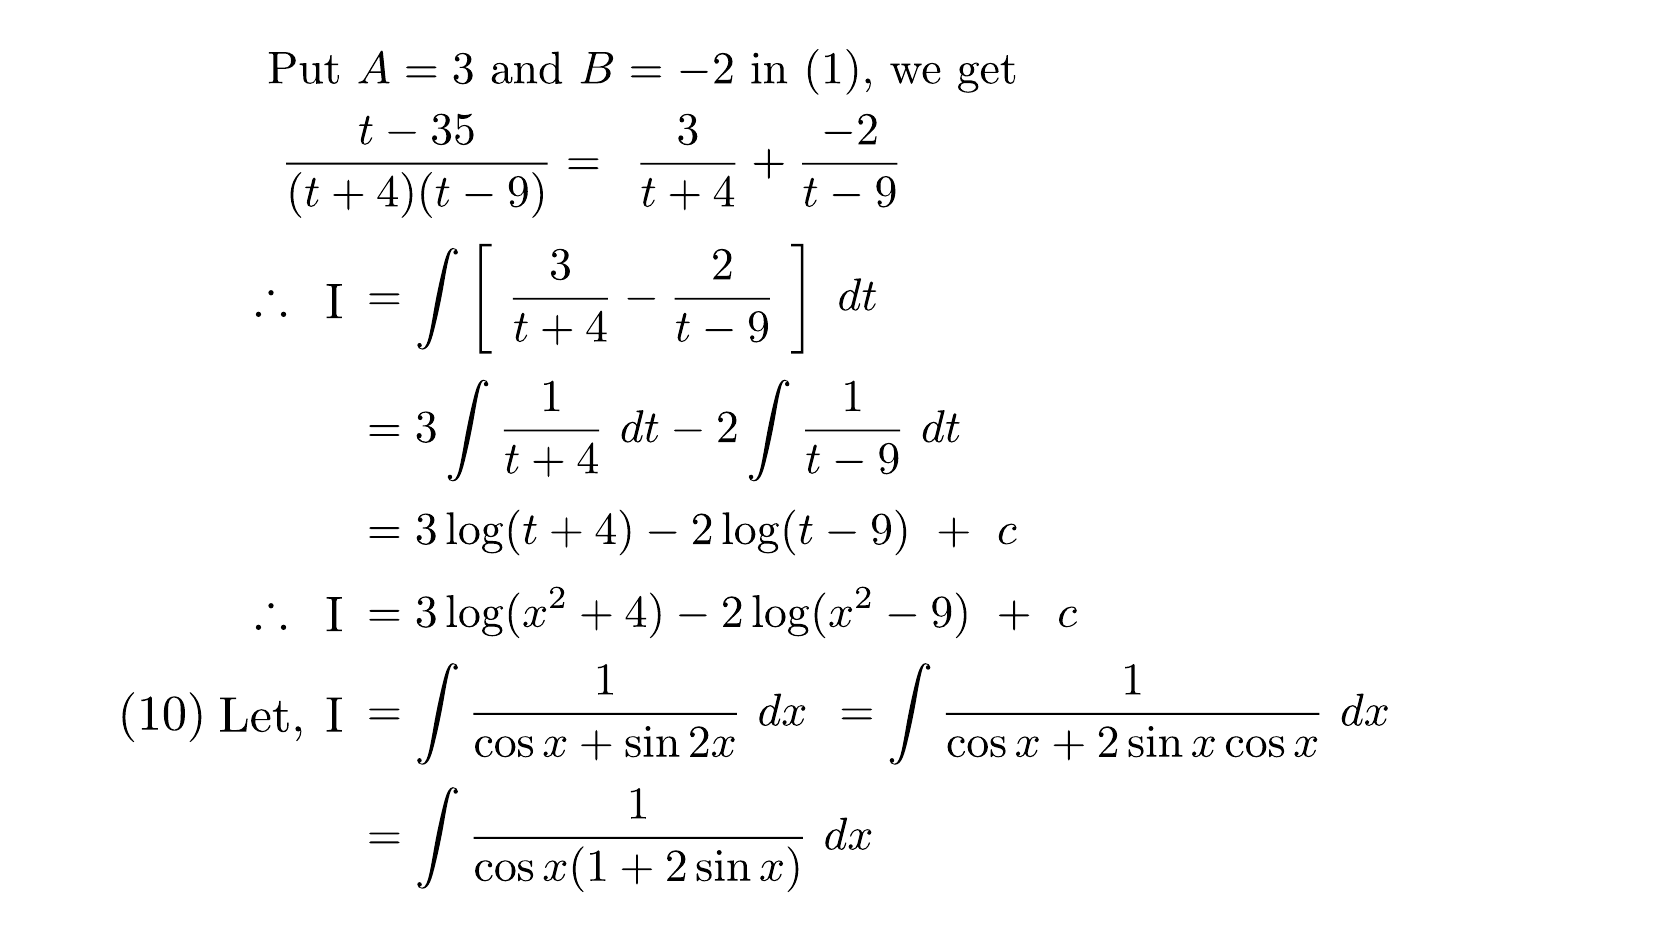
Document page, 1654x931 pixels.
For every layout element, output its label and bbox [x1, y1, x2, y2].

text_box [640, 113, 898, 211]
text_box [255, 290, 287, 318]
text_box [326, 284, 342, 319]
text_box [326, 697, 342, 732]
text_box [368, 243, 877, 354]
text_box [268, 49, 1016, 95]
text_box [368, 379, 960, 482]
text_box [368, 663, 806, 765]
title [47, 36, 1607, 898]
text_box [286, 113, 599, 218]
text_box [220, 697, 302, 742]
text_box [120, 692, 202, 743]
text_box [255, 603, 287, 631]
text_box [368, 509, 1017, 556]
text_box [326, 597, 342, 632]
text_box [368, 787, 872, 893]
text_box [368, 586, 1077, 639]
text_box [841, 663, 1388, 765]
